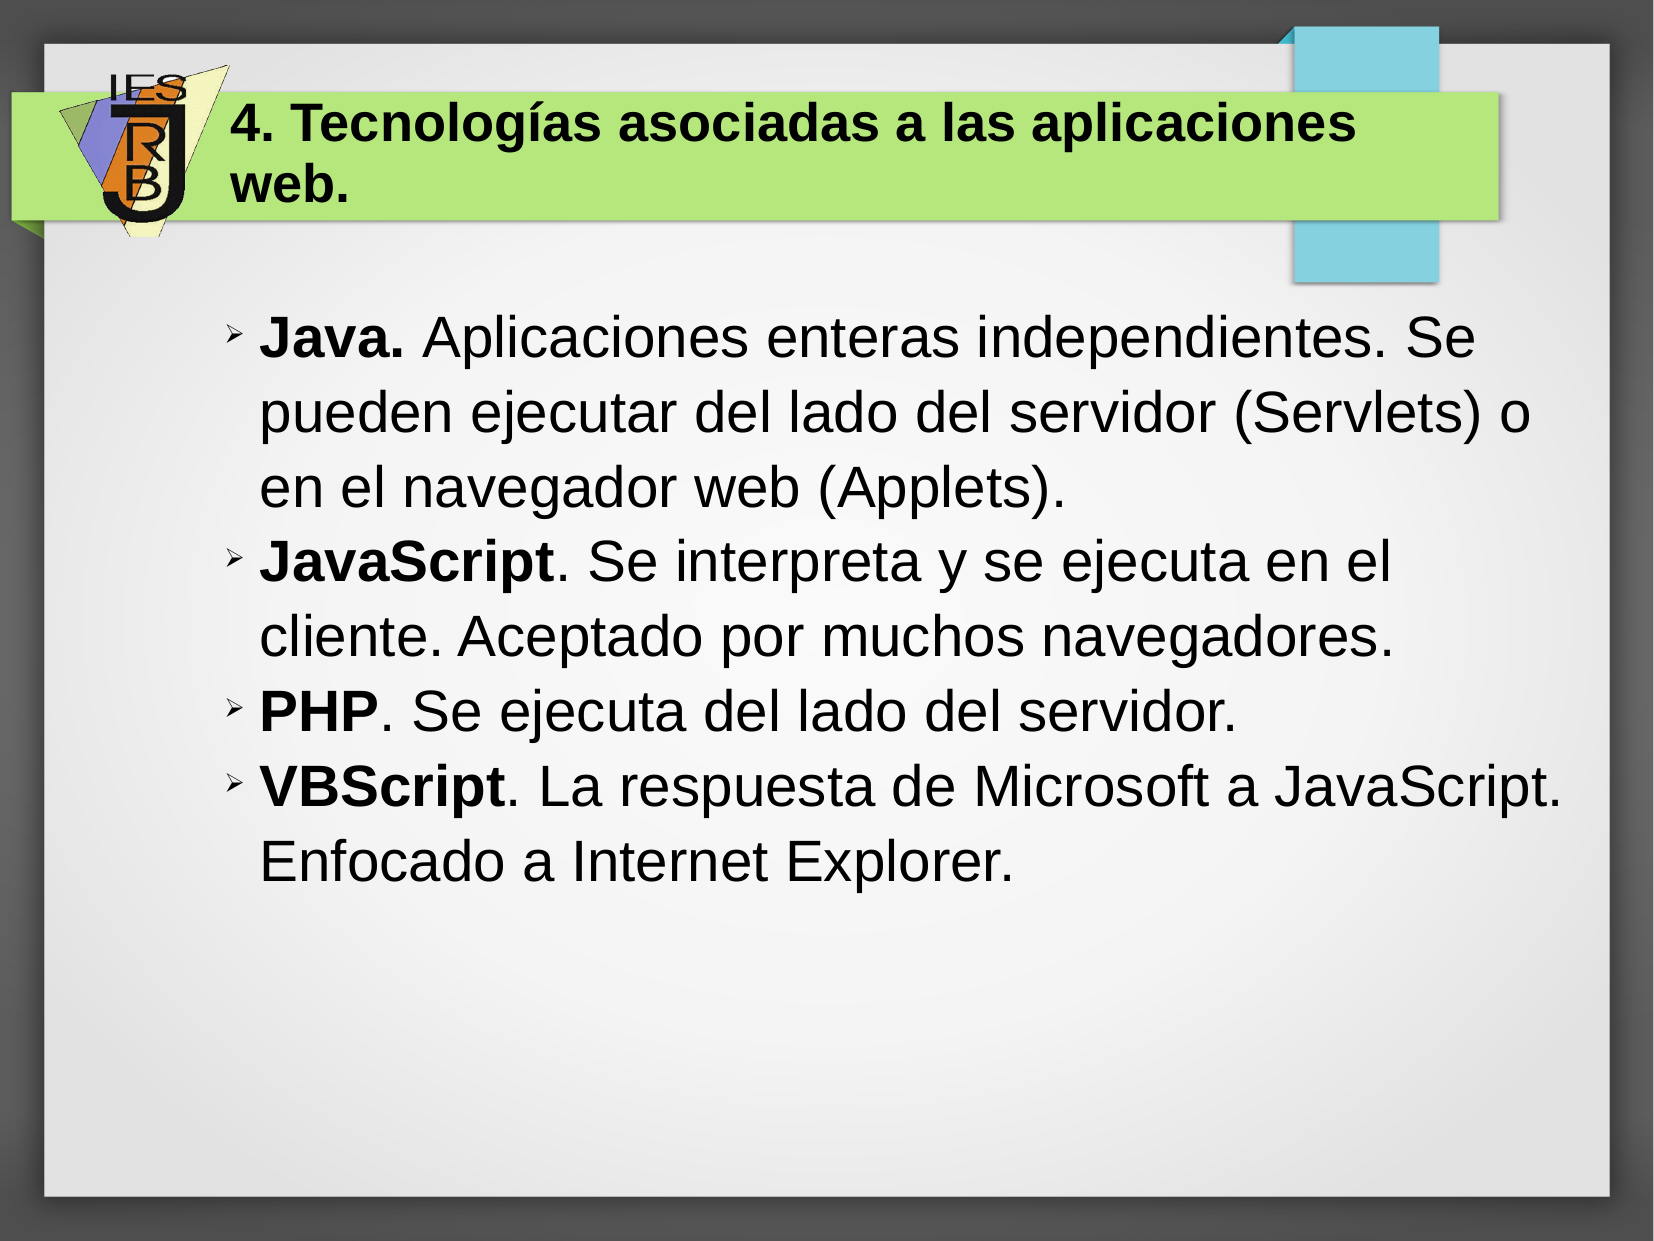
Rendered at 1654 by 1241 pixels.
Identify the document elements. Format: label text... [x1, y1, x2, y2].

subtitle Java. Aplicaciones enteras independientes. Se pueden ejecutar del lado del servidor (Servlets) o en el navegador web (Applets). JavaScript. Se interpreta y se ejecuta en el cliente. Aceptado por muchos navegadores. PHP. Se ejecuta del lado del servidor. VBScript. La respuesta de Microsoft a JavaScript. Enfocado a Internet Explorer. [82, 295, 1571, 1241]
picture [0, 0, 1654, 1241]
title 4. Tecnologías asociadas a las aplicaciones web. [230, 88, 1501, 219]
